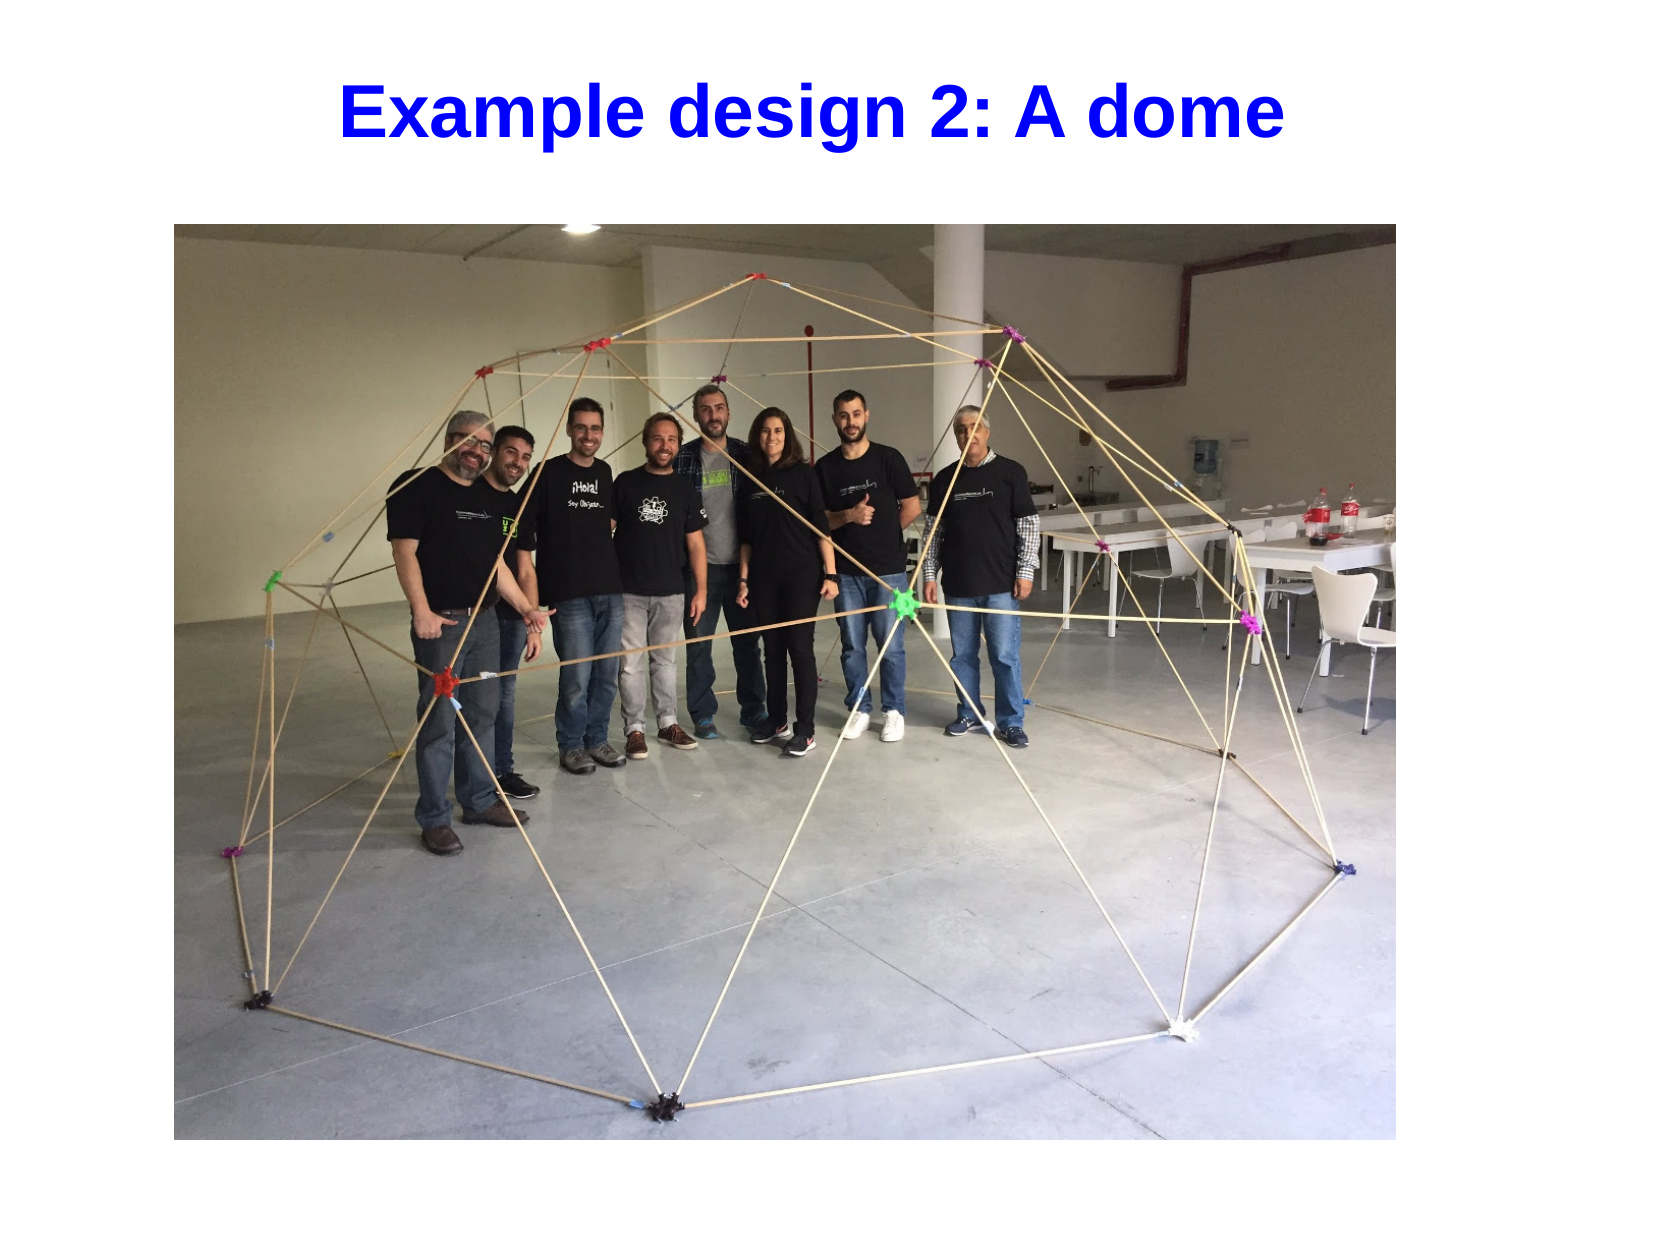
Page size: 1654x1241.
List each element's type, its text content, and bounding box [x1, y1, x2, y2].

text_box Example design 2: A dome [64, 58, 1561, 164]
picture [174, 224, 1396, 1141]
